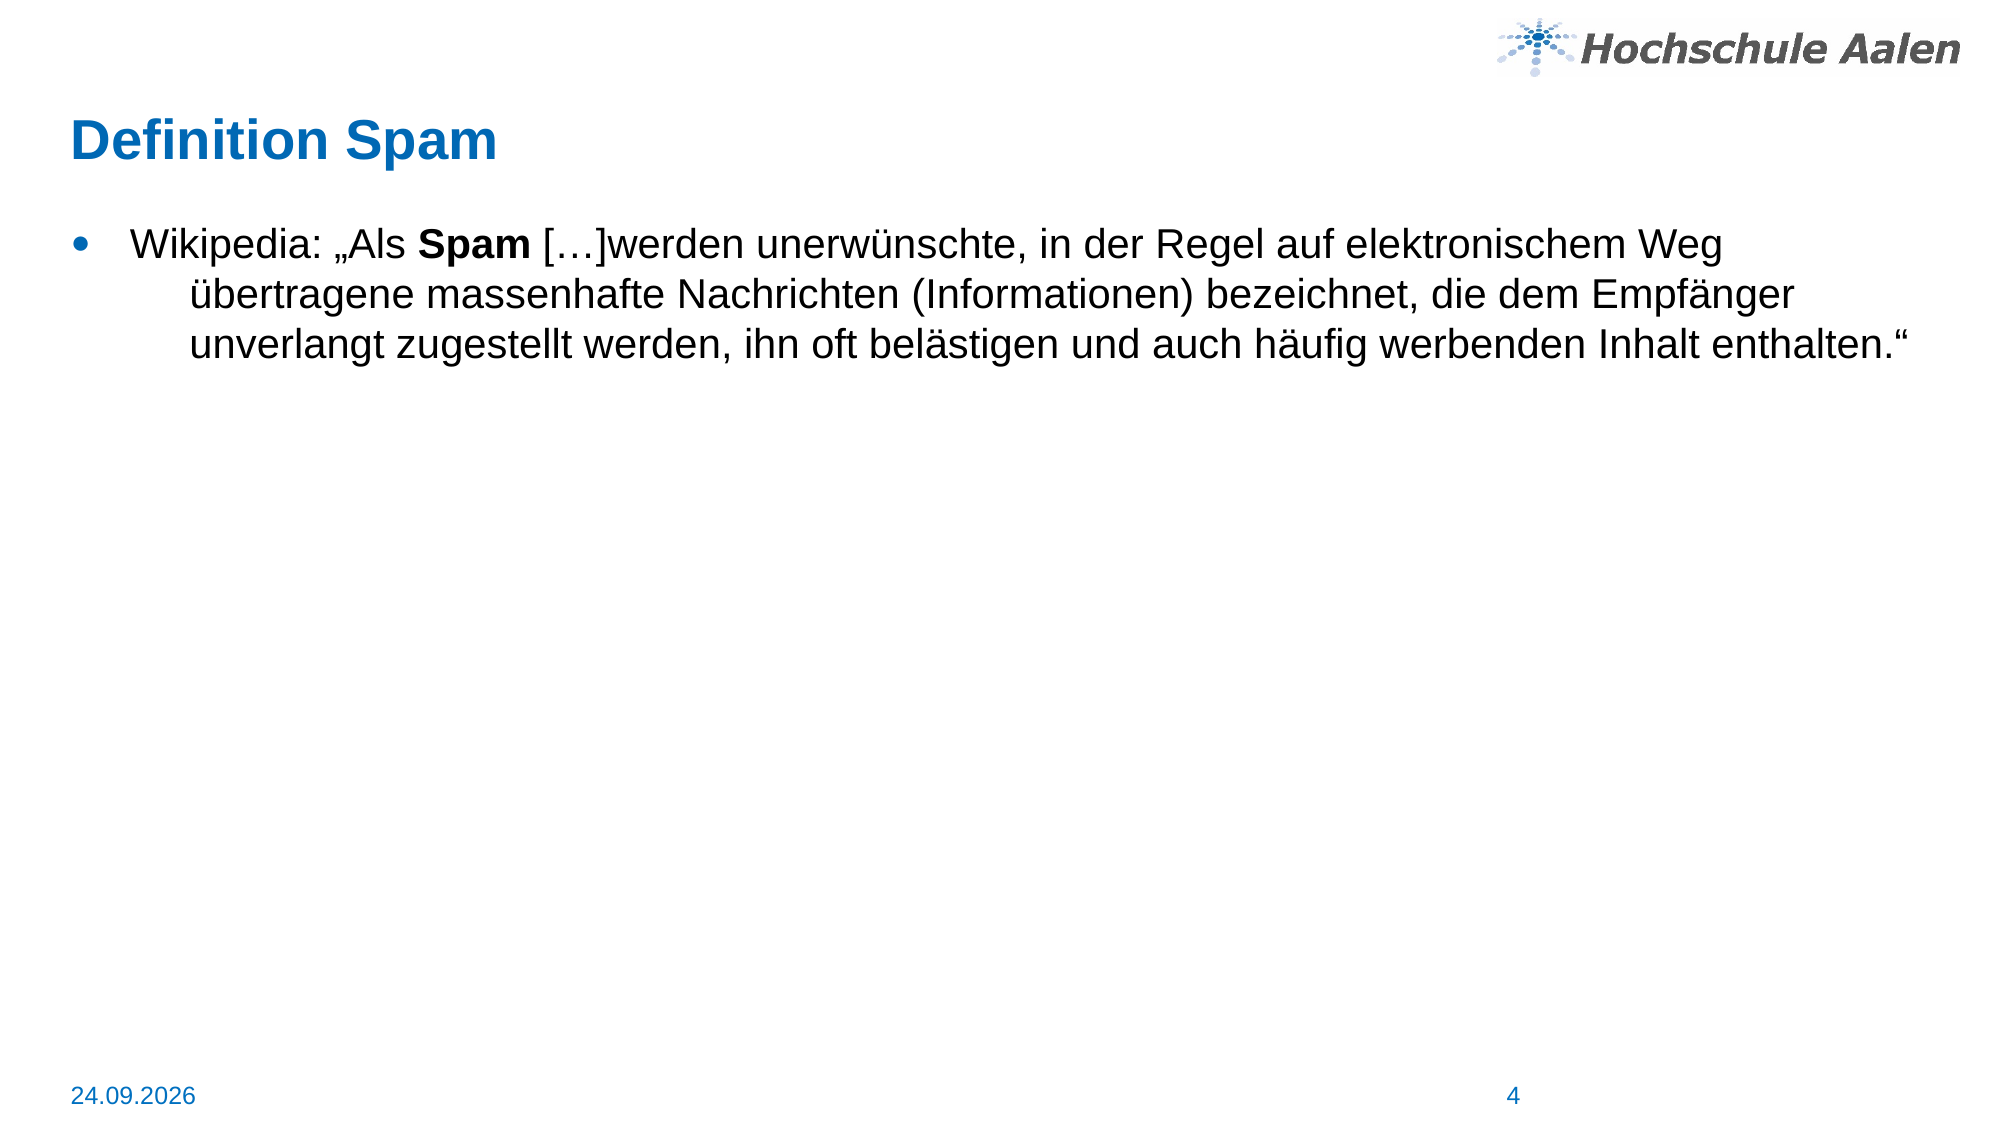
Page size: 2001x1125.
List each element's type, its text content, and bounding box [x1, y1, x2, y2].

list Wikipedia: „Als Spam […]werden unerwünschte, in der Regel auf elektronischem Weg übertragene massenhafte Nachrichten (Informationen) bezeichnet, die dem Empfänger unverlangt zugestellt werden, ihn oft belästigen und auch häufig werbenden Inhalt enthalten.“ [55, 209, 1944, 1038]
title Definition Spam [55, 90, 1944, 184]
text_box 20.12.2023 [55, 1065, 506, 1125]
text_box 3 [1491, 1064, 1942, 1125]
